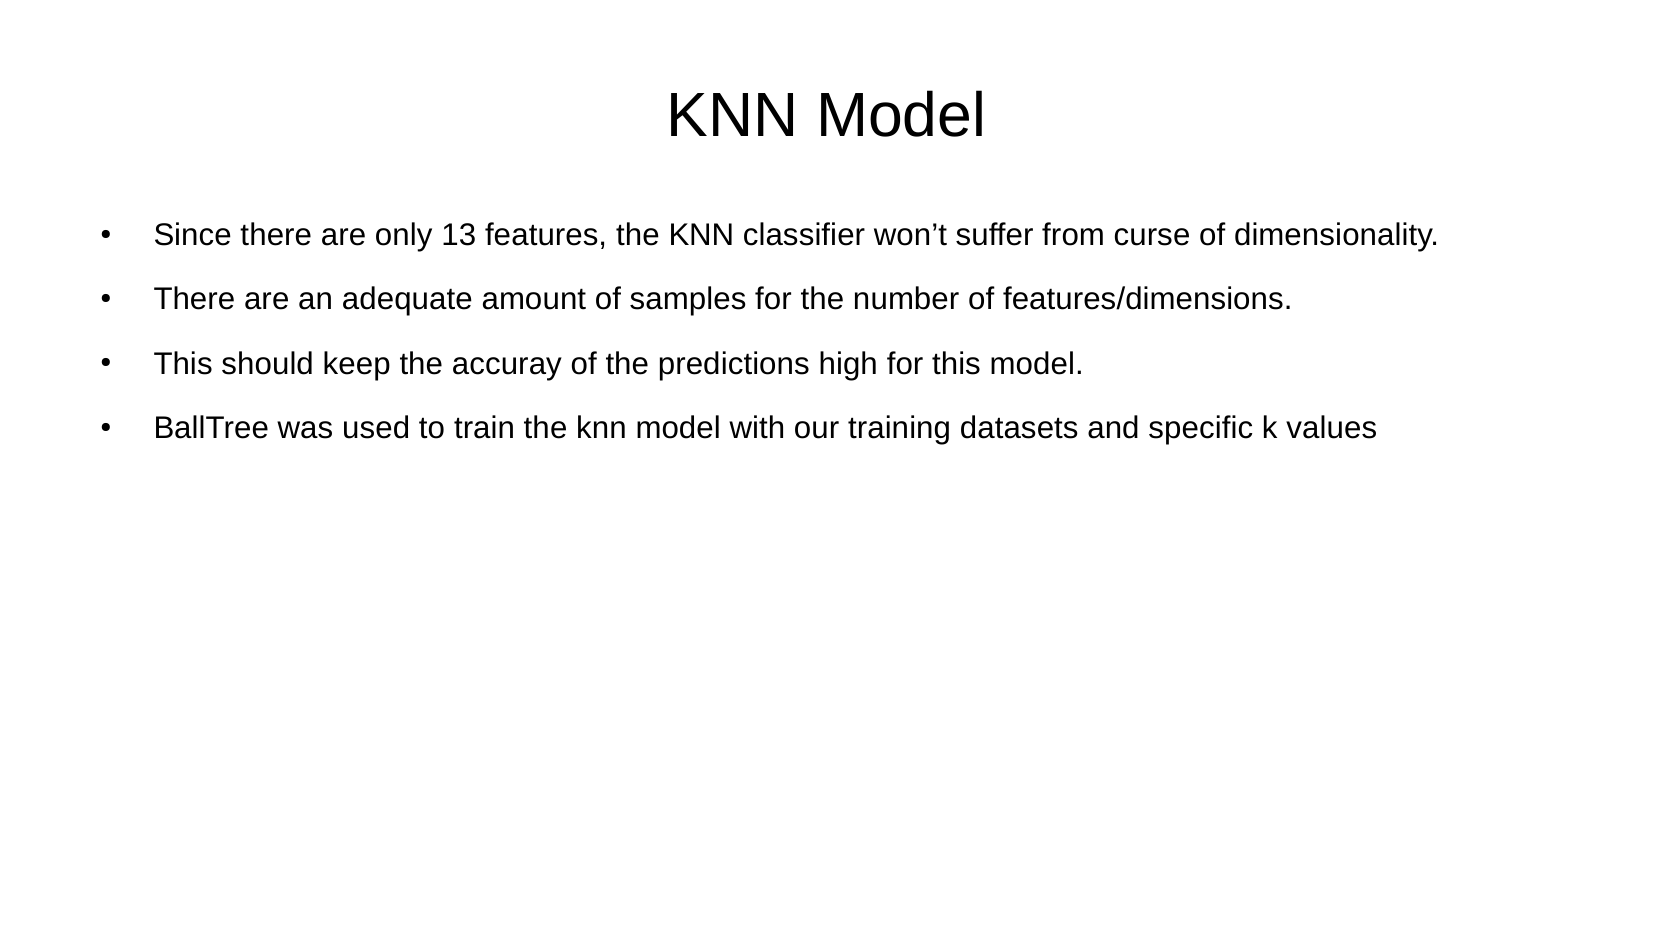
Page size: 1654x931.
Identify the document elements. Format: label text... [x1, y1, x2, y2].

title KNN Model [82, 37, 1571, 193]
list Since there are only 13 features, the KNN classifier won’t suffer from curse of dimensionality. There are an adequate amount of samples for the number of features/dimensions. This should keep the accuray of the predictions high for this model. BallTree was used to train the knn model with our training datasets and specific k values [82, 217, 1571, 758]
